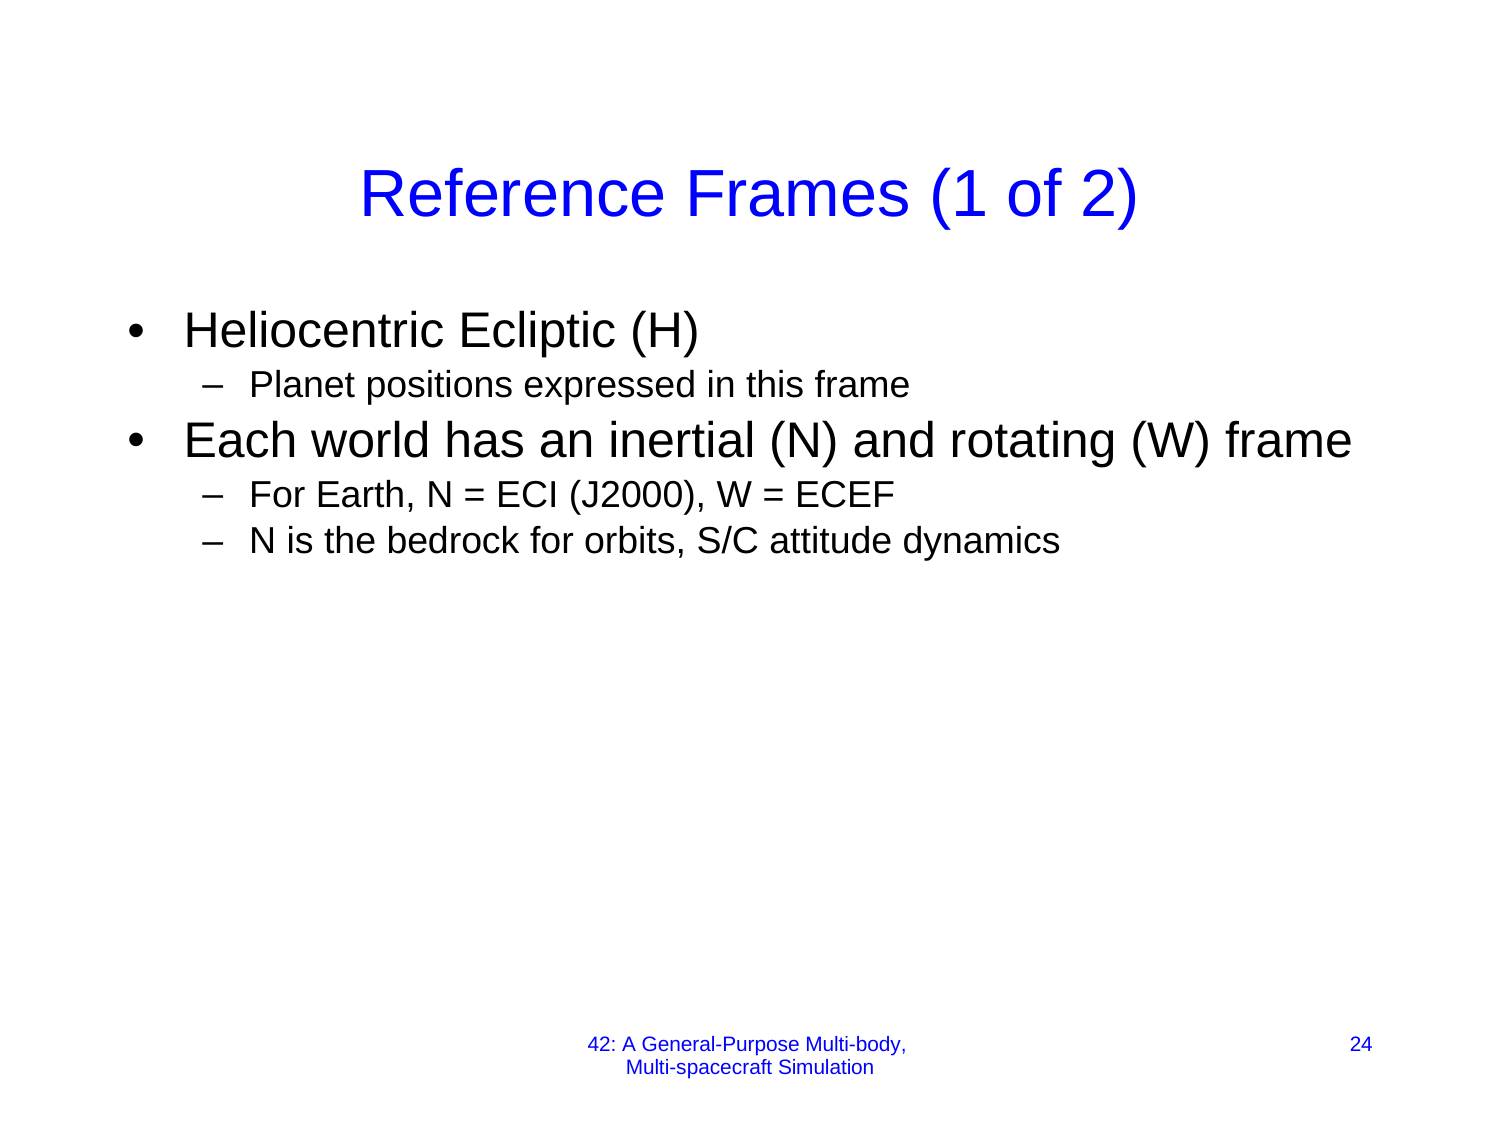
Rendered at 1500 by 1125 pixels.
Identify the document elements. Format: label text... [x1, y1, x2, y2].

title Reference Frames (1 of 2) [112, 99, 1388, 288]
list Heliocentric Ecliptic (H) Planet positions expressed in this frame Each world has an inertial (N) and rotating (W) frame For Earth, N = ECI (J2000), W = ECEF N is the bedrock for orbits, S/C attitude dynamics [112, 299, 1388, 976]
